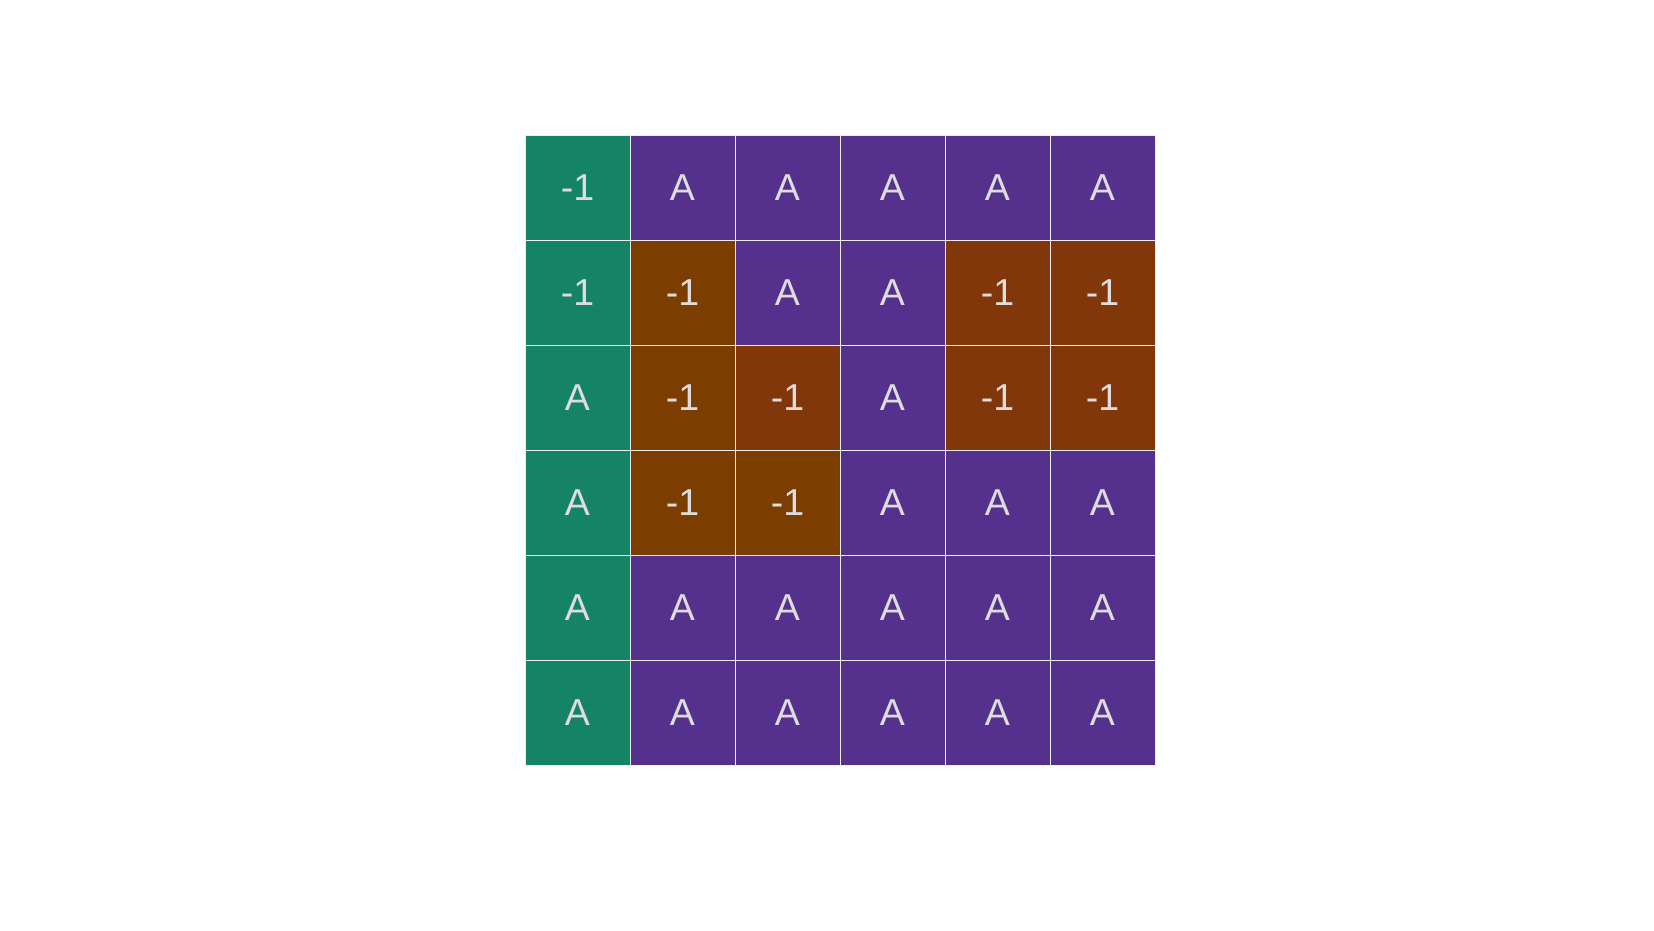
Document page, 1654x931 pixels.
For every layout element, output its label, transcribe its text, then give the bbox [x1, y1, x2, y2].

text_box -1 [735, 345, 840, 450]
text_box A [630, 660, 735, 766]
text_box -1 [1050, 345, 1156, 450]
text_box -1 [630, 345, 735, 450]
text_box A [735, 555, 840, 660]
text_box A [1050, 660, 1156, 766]
text_box A [735, 135, 840, 240]
text_box A [945, 450, 1050, 555]
text_box A [945, 660, 1050, 766]
text_box A [630, 135, 735, 240]
text_box A [1050, 555, 1156, 660]
text_box A [525, 555, 630, 660]
text_box A [840, 450, 945, 555]
text_box A [840, 660, 945, 766]
text_box A [840, 555, 945, 660]
text_box -1 [525, 240, 630, 345]
text_box A [1050, 135, 1156, 240]
text_box -1 [945, 345, 1050, 450]
text_box -1 [735, 450, 840, 555]
text_box A [840, 240, 945, 345]
text_box A [525, 345, 630, 450]
text_box A [735, 660, 840, 766]
text_box -1 [630, 450, 735, 555]
text_box -1 [945, 240, 1050, 345]
text_box A [840, 135, 945, 240]
text_box A [840, 345, 945, 450]
text_box A [735, 240, 840, 345]
text_box A [945, 555, 1050, 660]
text_box -1 [1050, 240, 1156, 345]
text_box A [630, 555, 735, 660]
text_box -1 [525, 135, 630, 240]
text_box A [525, 450, 630, 555]
text_box A [945, 135, 1050, 240]
text_box A [1050, 450, 1156, 555]
text_box -1 [630, 240, 735, 345]
text_box A [525, 660, 630, 766]
